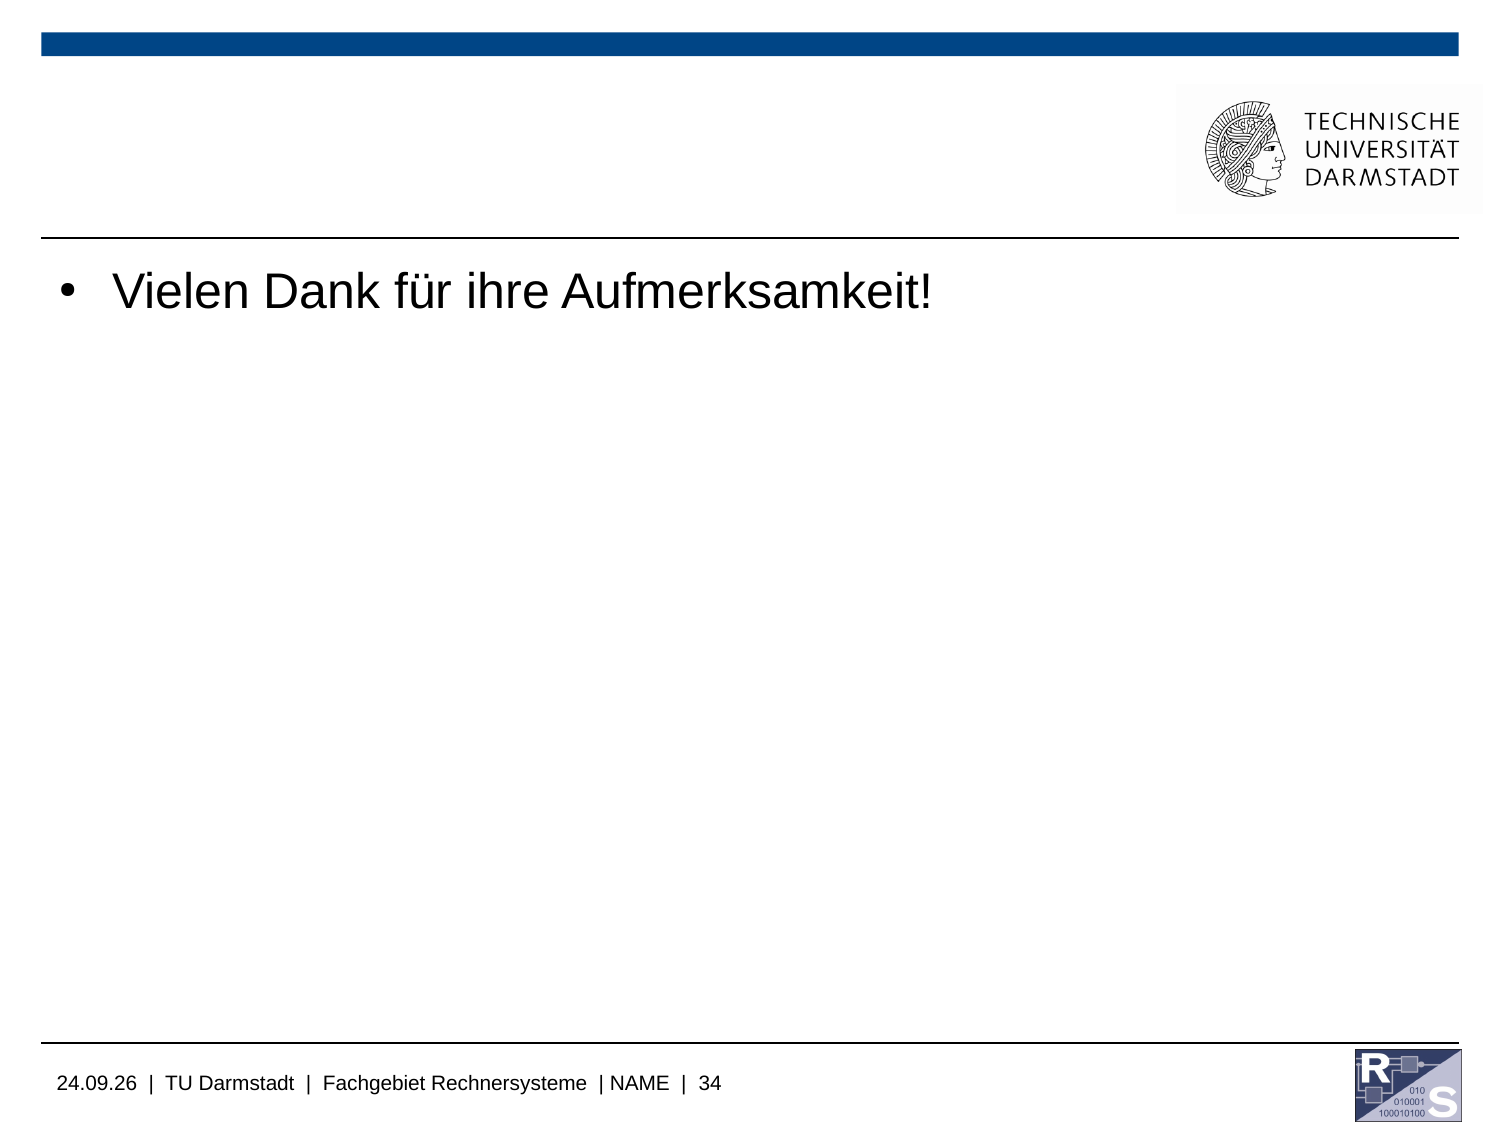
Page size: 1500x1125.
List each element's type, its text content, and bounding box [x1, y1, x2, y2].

picture [1355, 1049, 1462, 1122]
list Vielen Dank für ihre Aufmerksamkeit! [41, 263, 1455, 1032]
